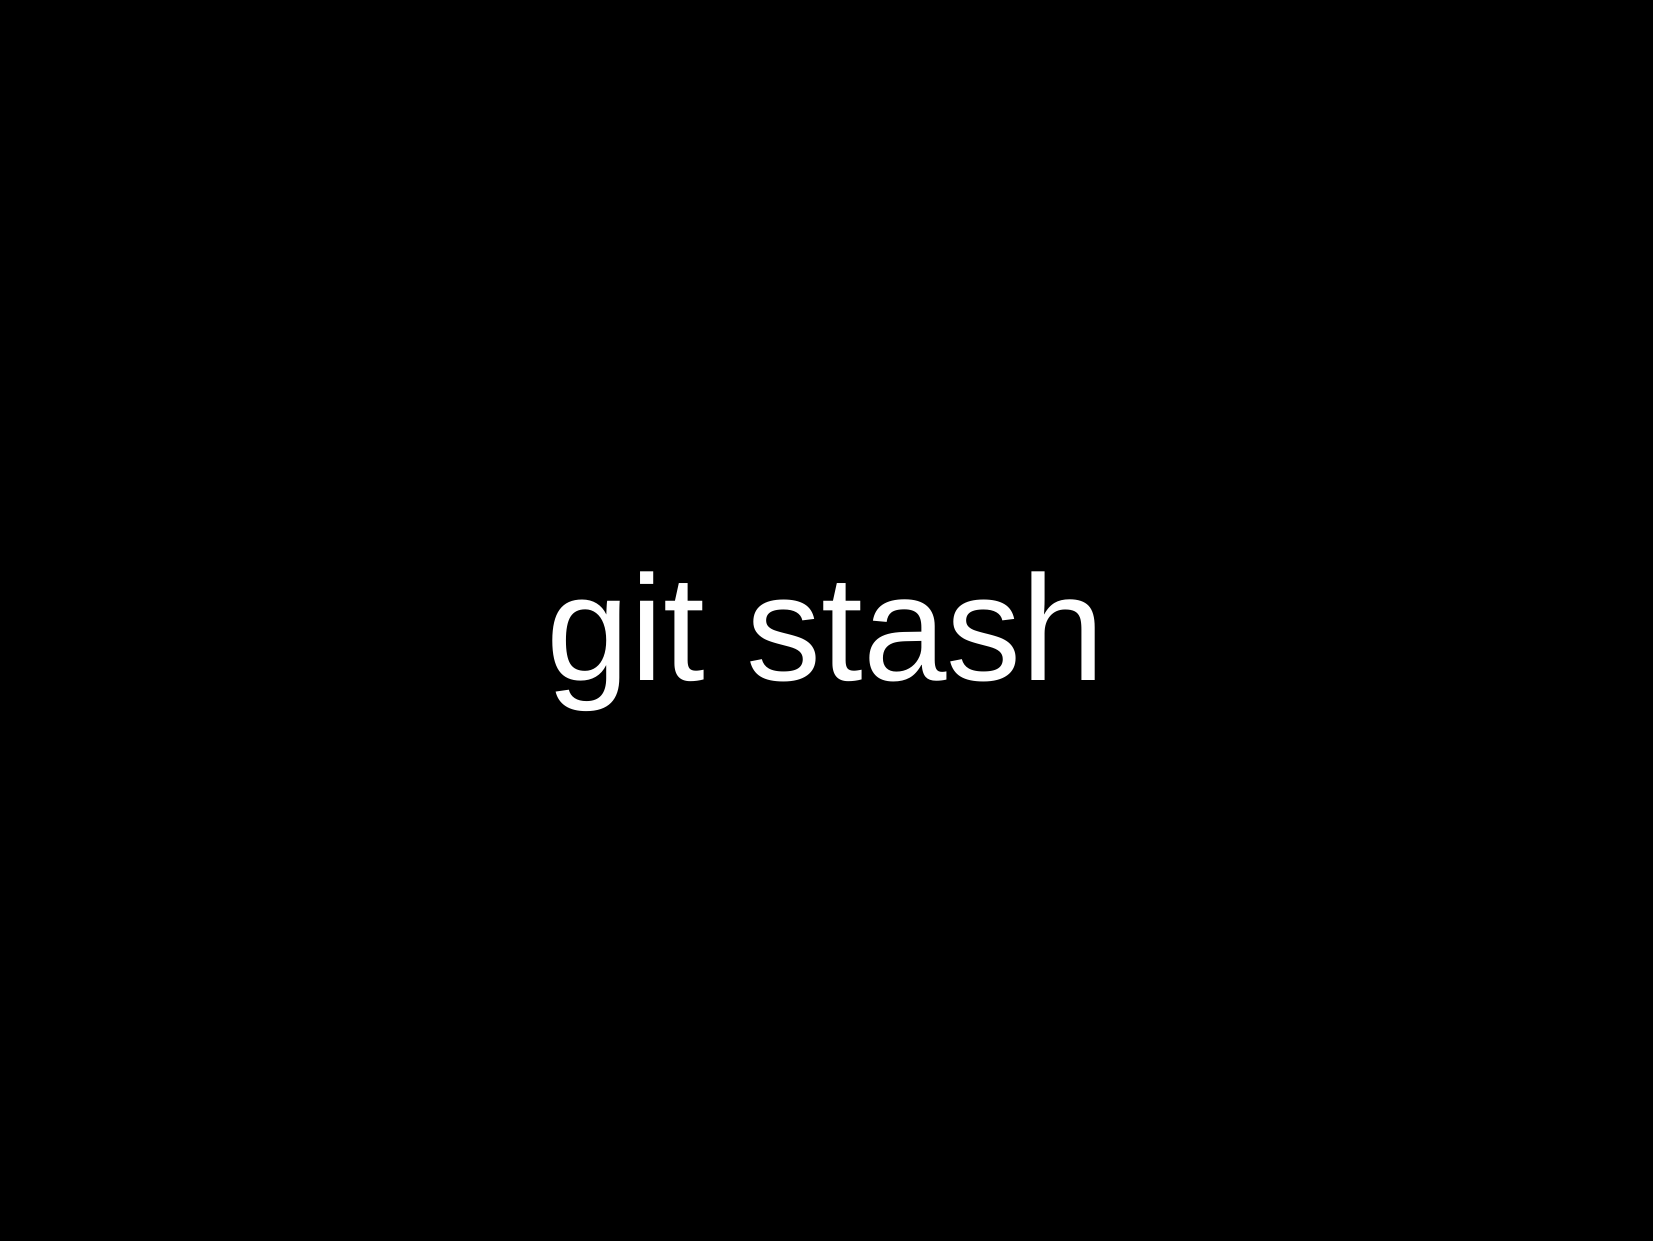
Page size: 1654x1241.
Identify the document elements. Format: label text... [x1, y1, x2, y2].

title git stash [82, 525, 1571, 733]
